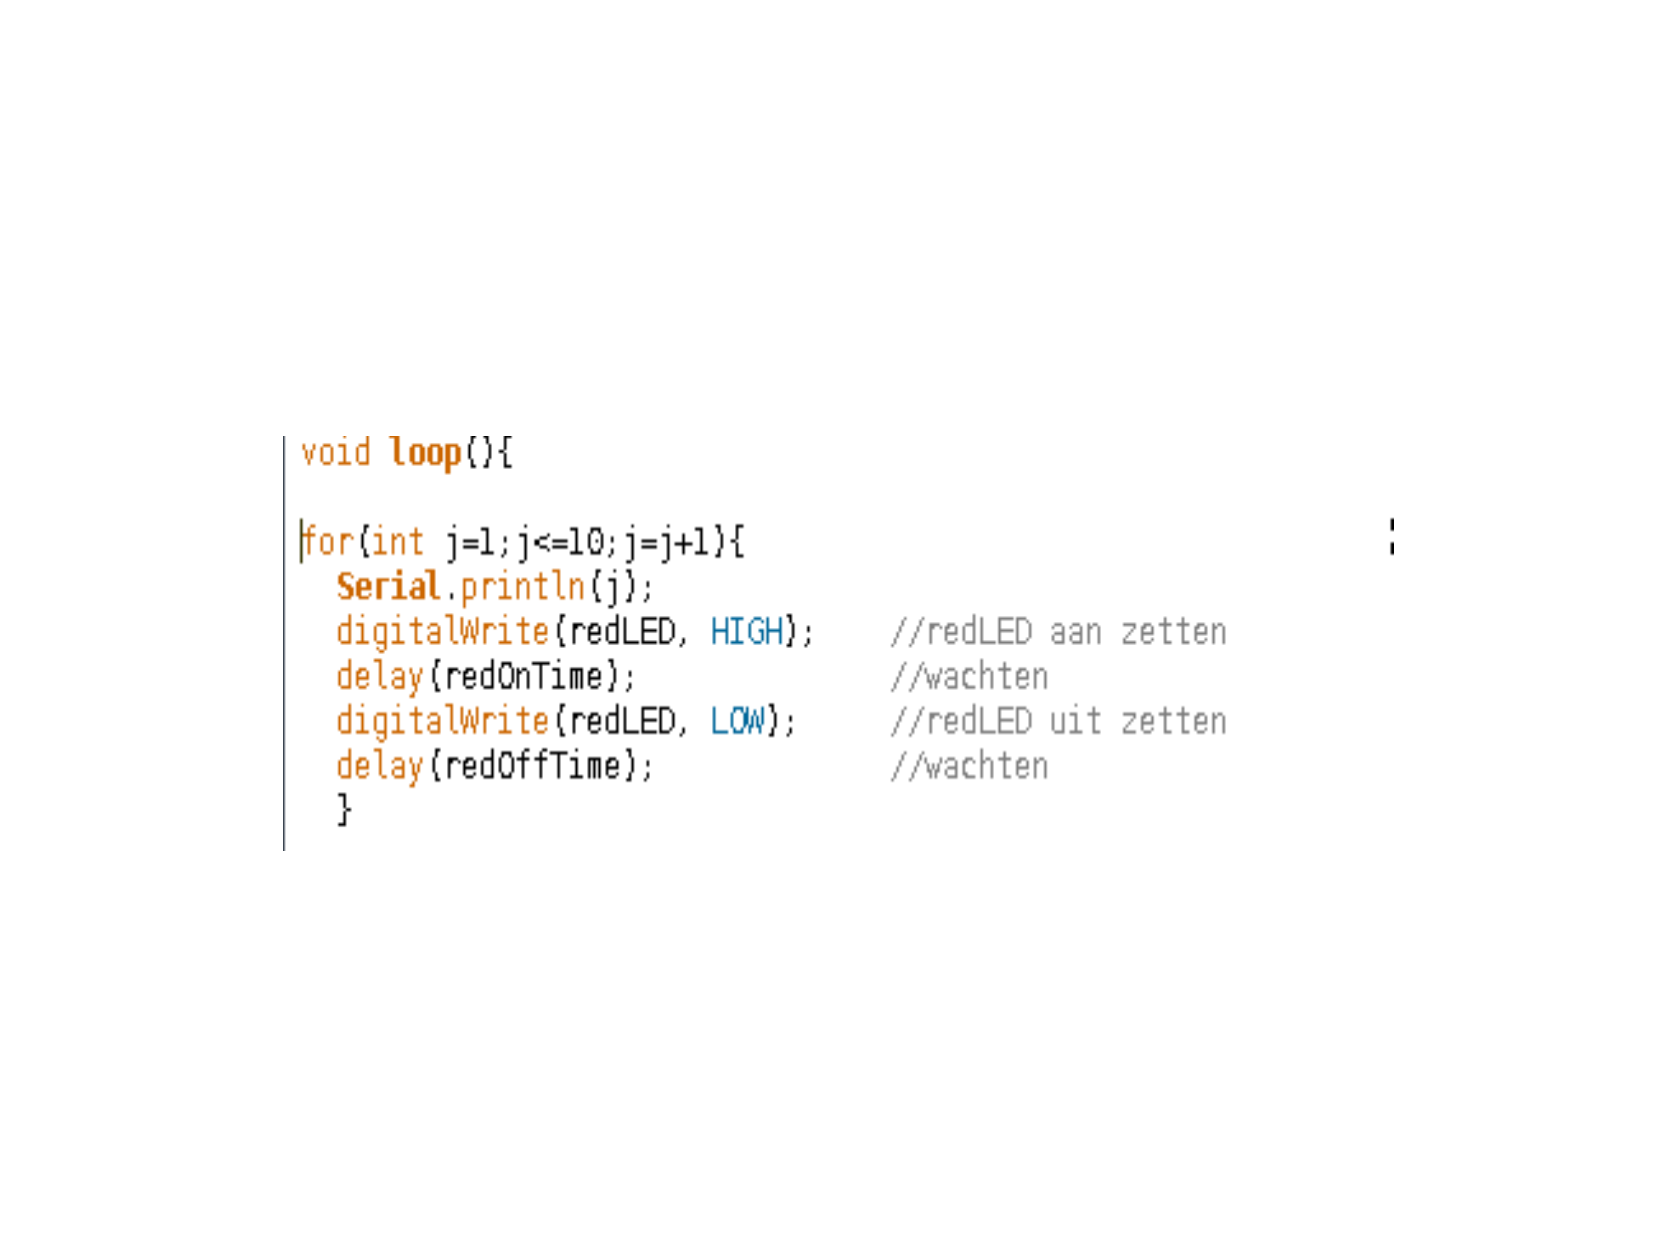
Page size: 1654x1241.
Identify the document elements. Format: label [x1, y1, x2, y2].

picture [283, 436, 1394, 851]
